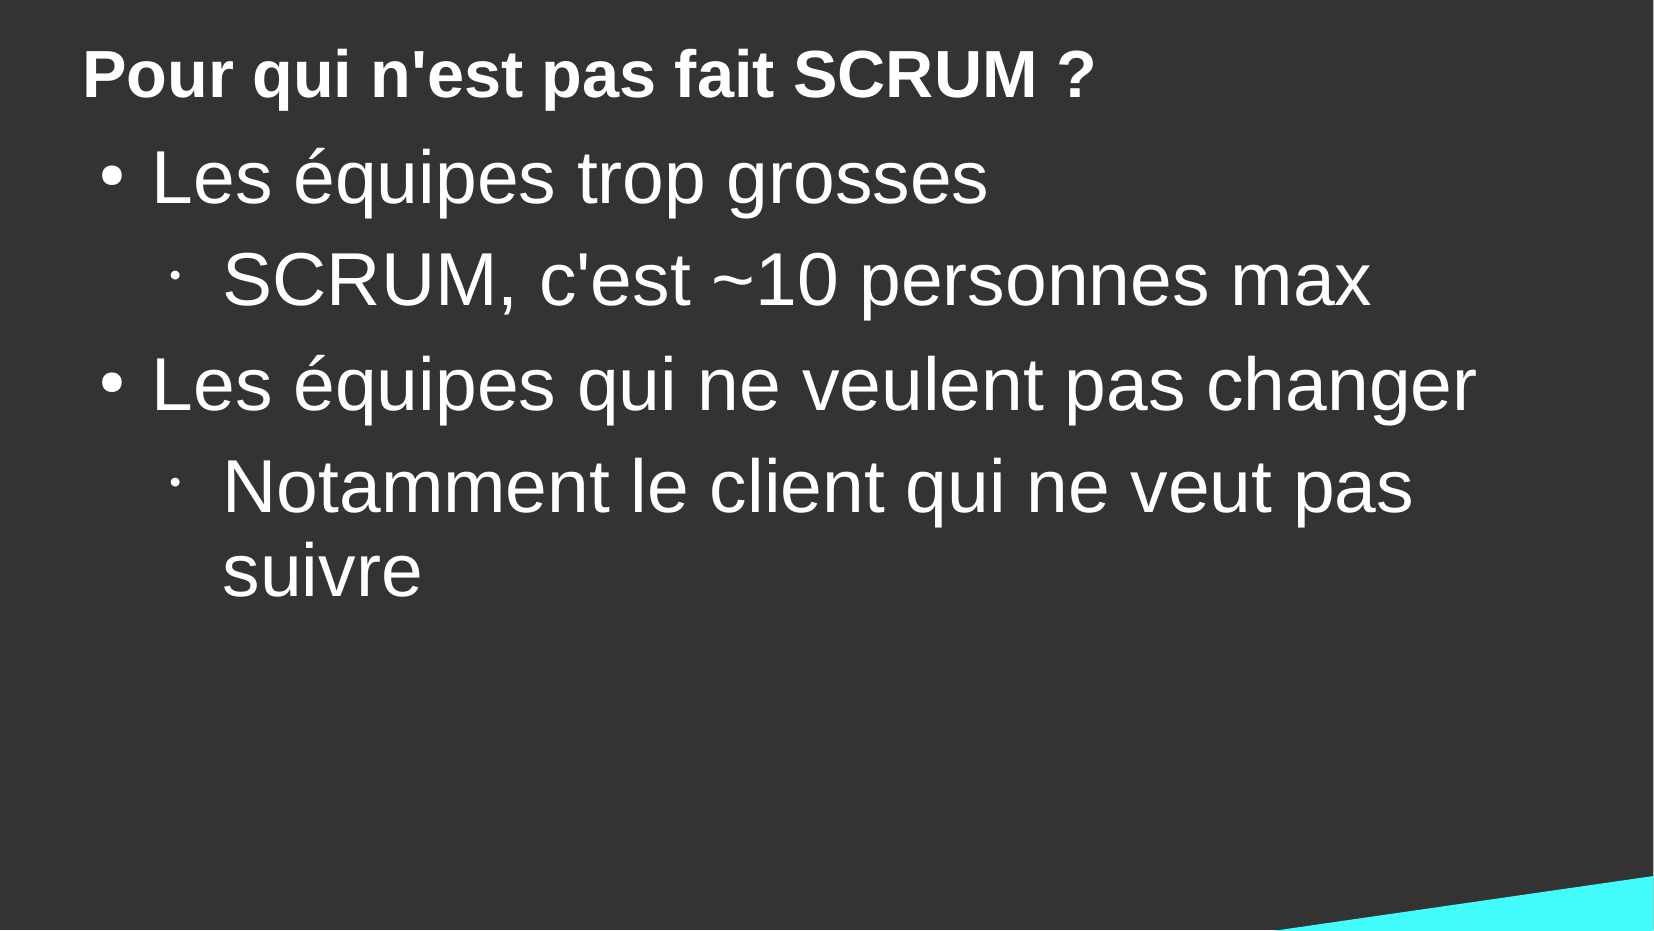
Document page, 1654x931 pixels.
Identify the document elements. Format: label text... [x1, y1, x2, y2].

list Les équipes trop grosses SCRUM, c'est ~10 personnes max Les équipes qui ne veulent pas changer Notamment le client qui ne veut pas suivre [80, 135, 1620, 777]
text_box [1272, 875, 1654, 931]
title Pour qui n'est pas fait SCRUM ? [82, 37, 1571, 122]
